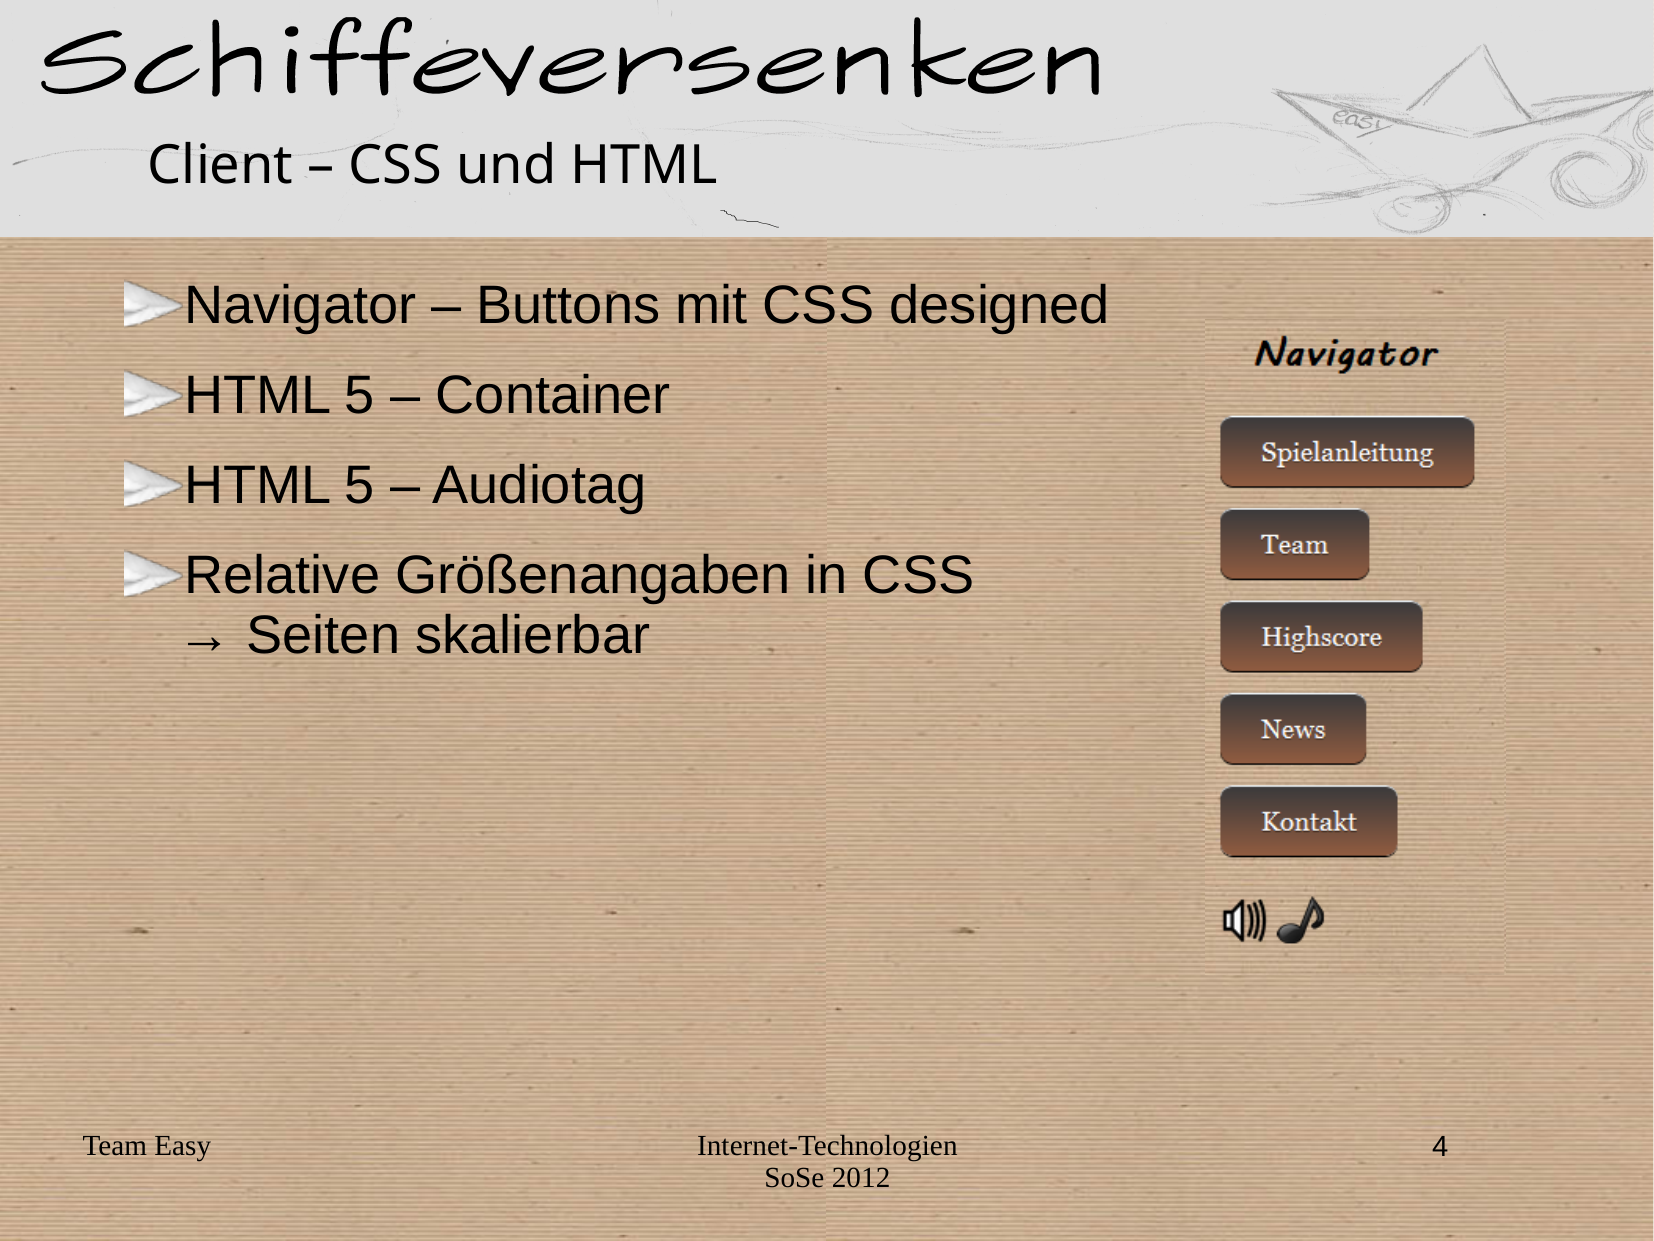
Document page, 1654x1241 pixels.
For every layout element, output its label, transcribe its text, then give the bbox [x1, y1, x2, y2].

list Navigator – Buttons mit CSS designed HTML 5 – Container HTML 5 – Audiotag Relative Größenangaben in CSS → Seiten skalierbar [106, 274, 1595, 1093]
title Client – CSS und HTML [147, 59, 1093, 267]
picture [0, 0, 1654, 1241]
